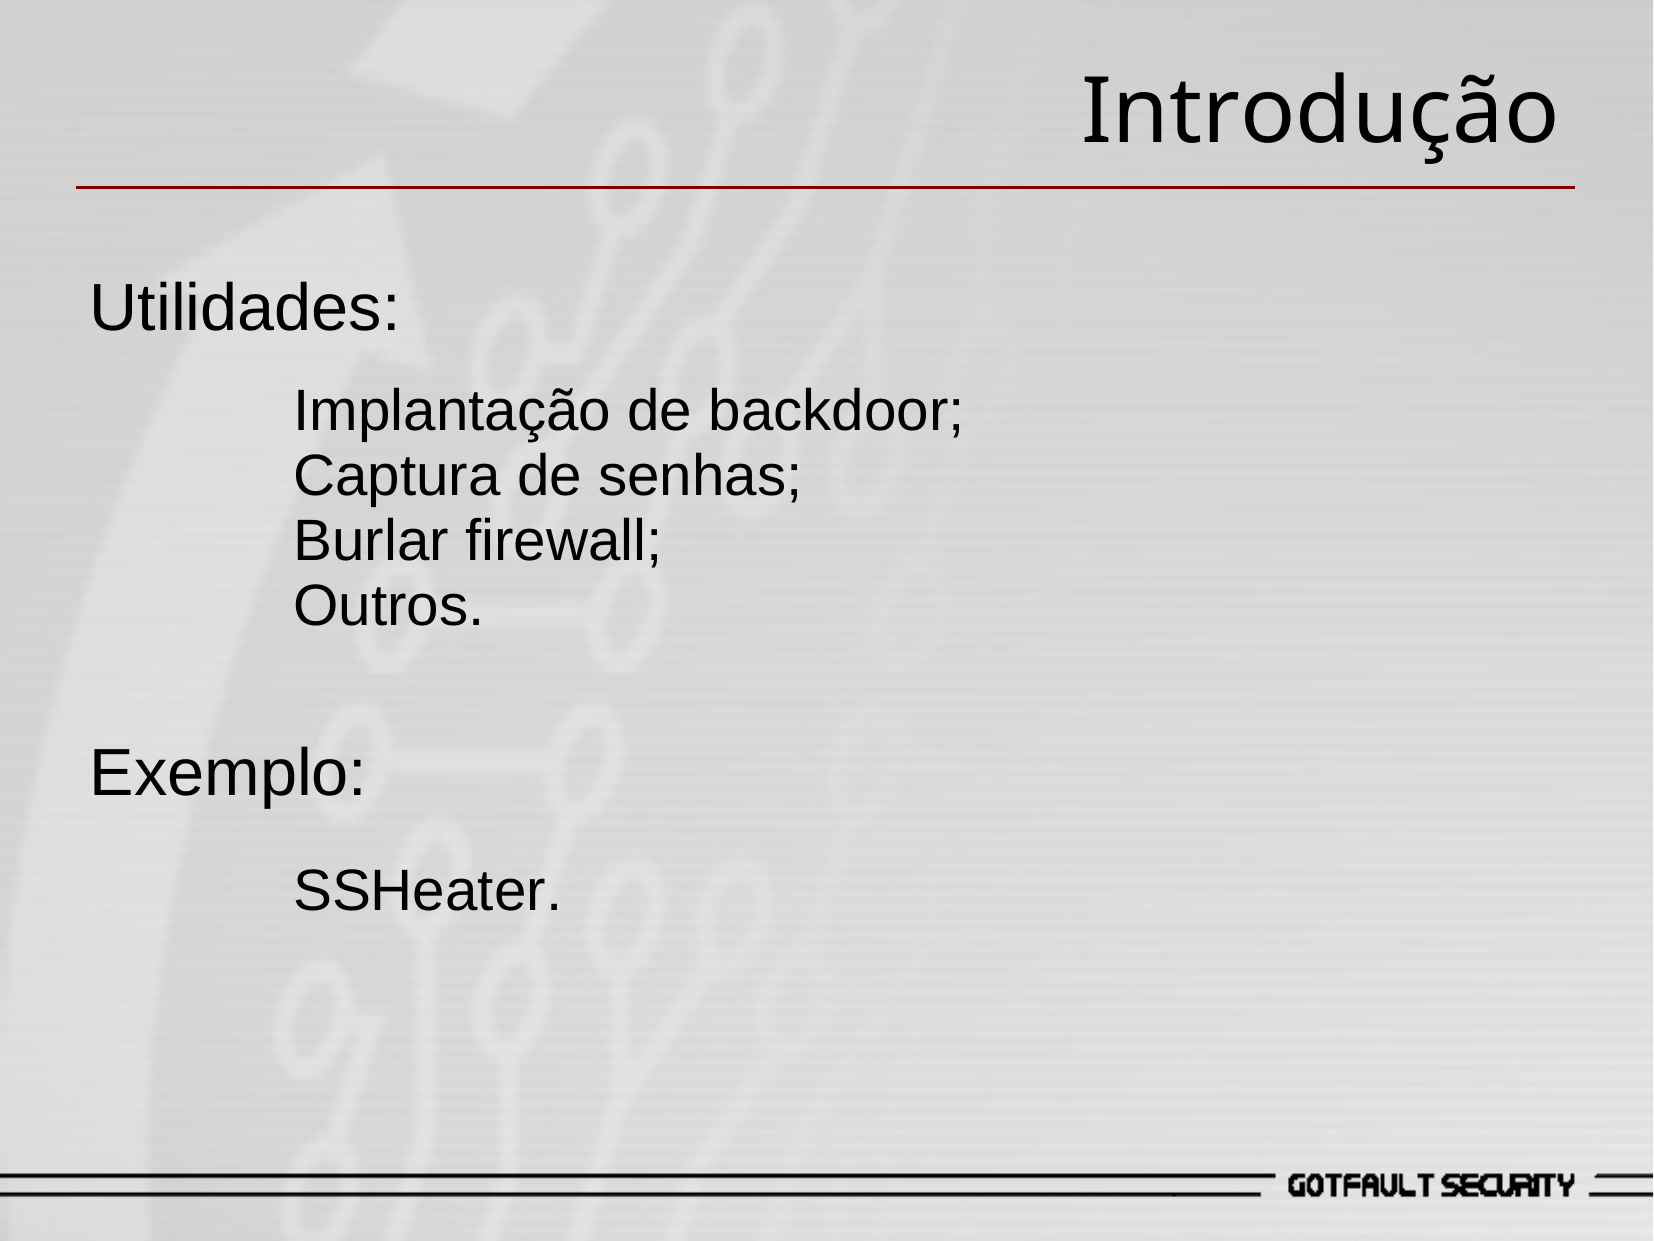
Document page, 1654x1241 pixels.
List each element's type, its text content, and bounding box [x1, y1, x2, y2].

text_box Exemplo: [75, 727, 451, 826]
text_box Implantação de backdoor; Captura de senhas; Burlar firewall; Outros. [262, 370, 1008, 676]
text_box Utilidades: [75, 262, 451, 361]
text_box Introdução [75, 37, 1576, 196]
text_box SSHeater. [262, 850, 605, 938]
picture [0, 0, 1654, 1241]
